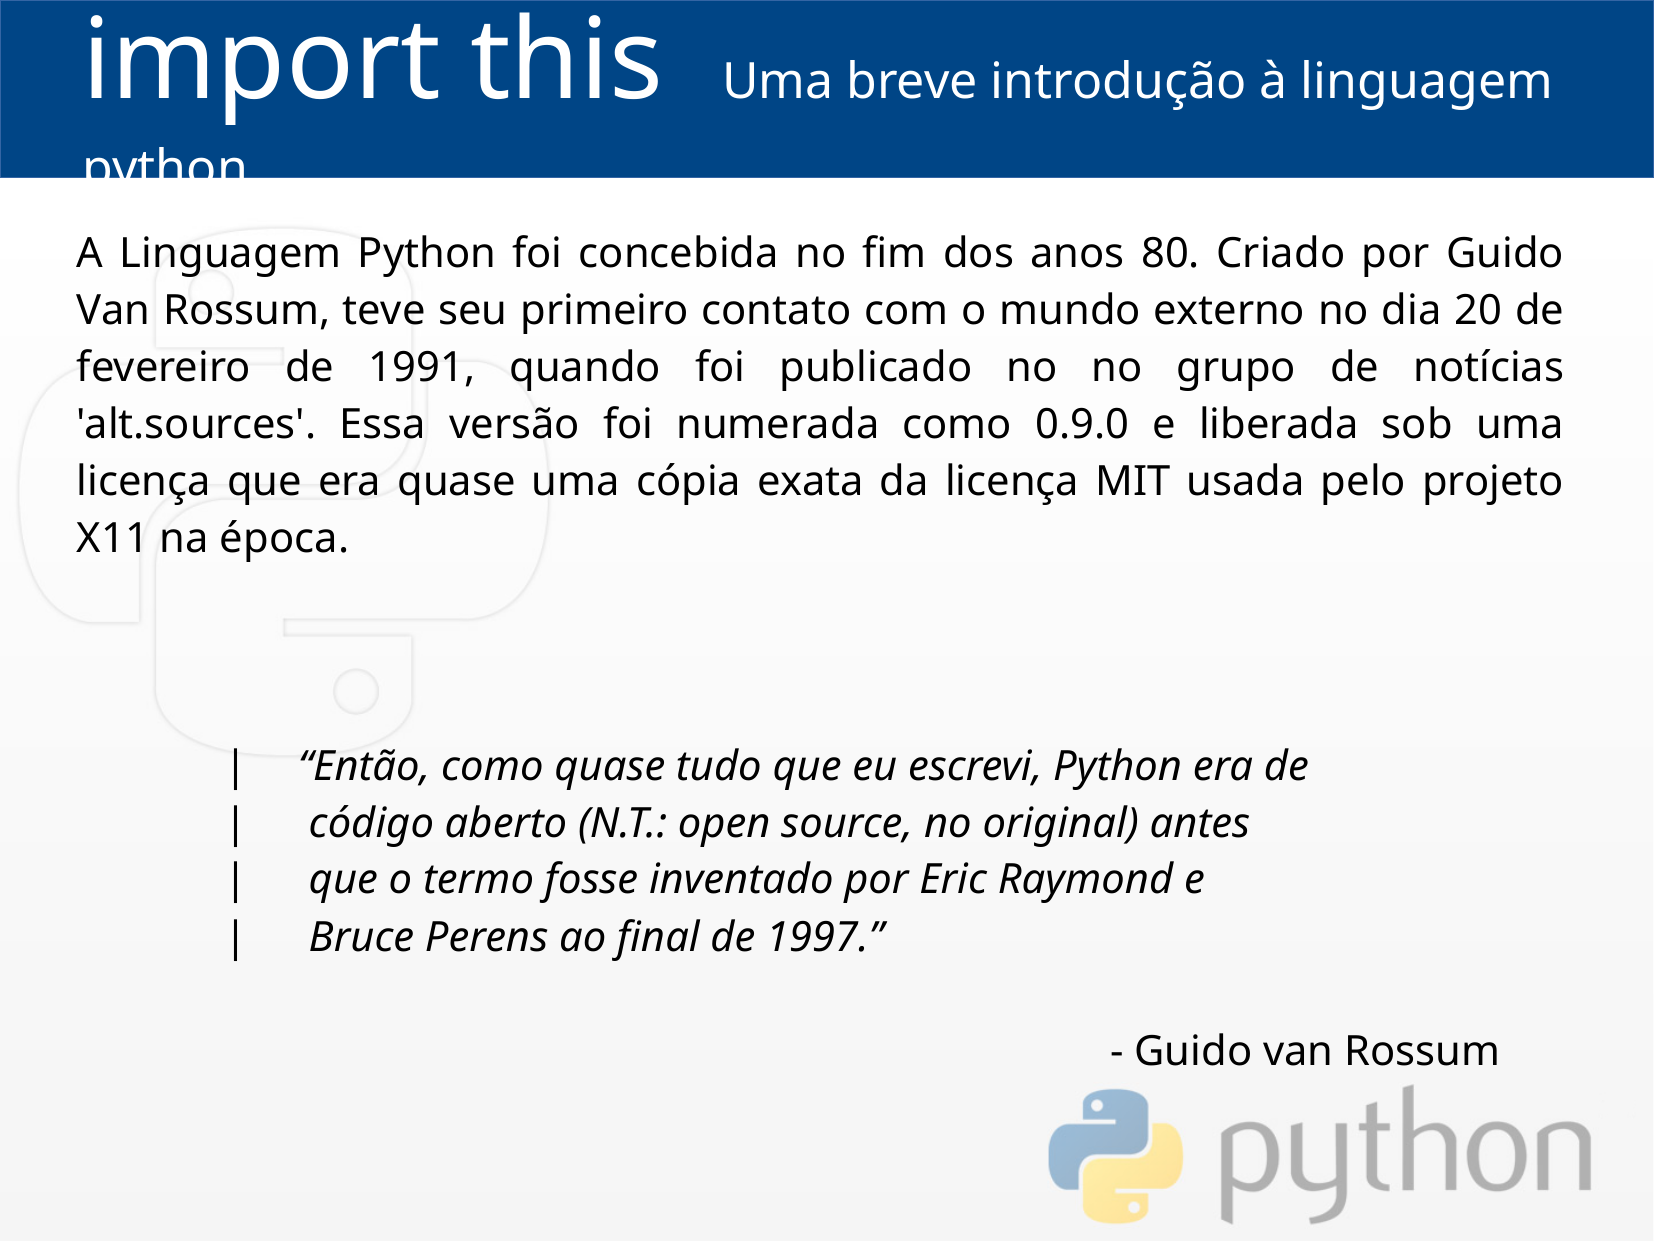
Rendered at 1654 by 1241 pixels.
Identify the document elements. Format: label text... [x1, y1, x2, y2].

title import this Uma breve introdução à linguagem python [82, 1, 1571, 178]
subtitle A Linguagem Python foi concebida no fim dos anos 80. Criado por Guido Van Rossum, teve seu primeiro contato com o mundo externo no dia 20 de fevereiro de 1991, quando foi publicado no no grupo de notícias 'alt.sources'. Essa versão foi numerada como 0.9.0 e liberada sob uma licença que era quase uma cópia exata da licença MIT usada pelo projeto X11 na época. | “Então, como quase tudo que eu escrevi, Python era de | código aberto (N.T.: open source, no original) antes | que o termo fosse inventado por Eric Raymond e | Bruce Perens ao final de 1997.” - Guido van Rossum [76, 272, 1565, 1027]
picture [0, 208, 1654, 1241]
text_box [0, 0, 1654, 178]
